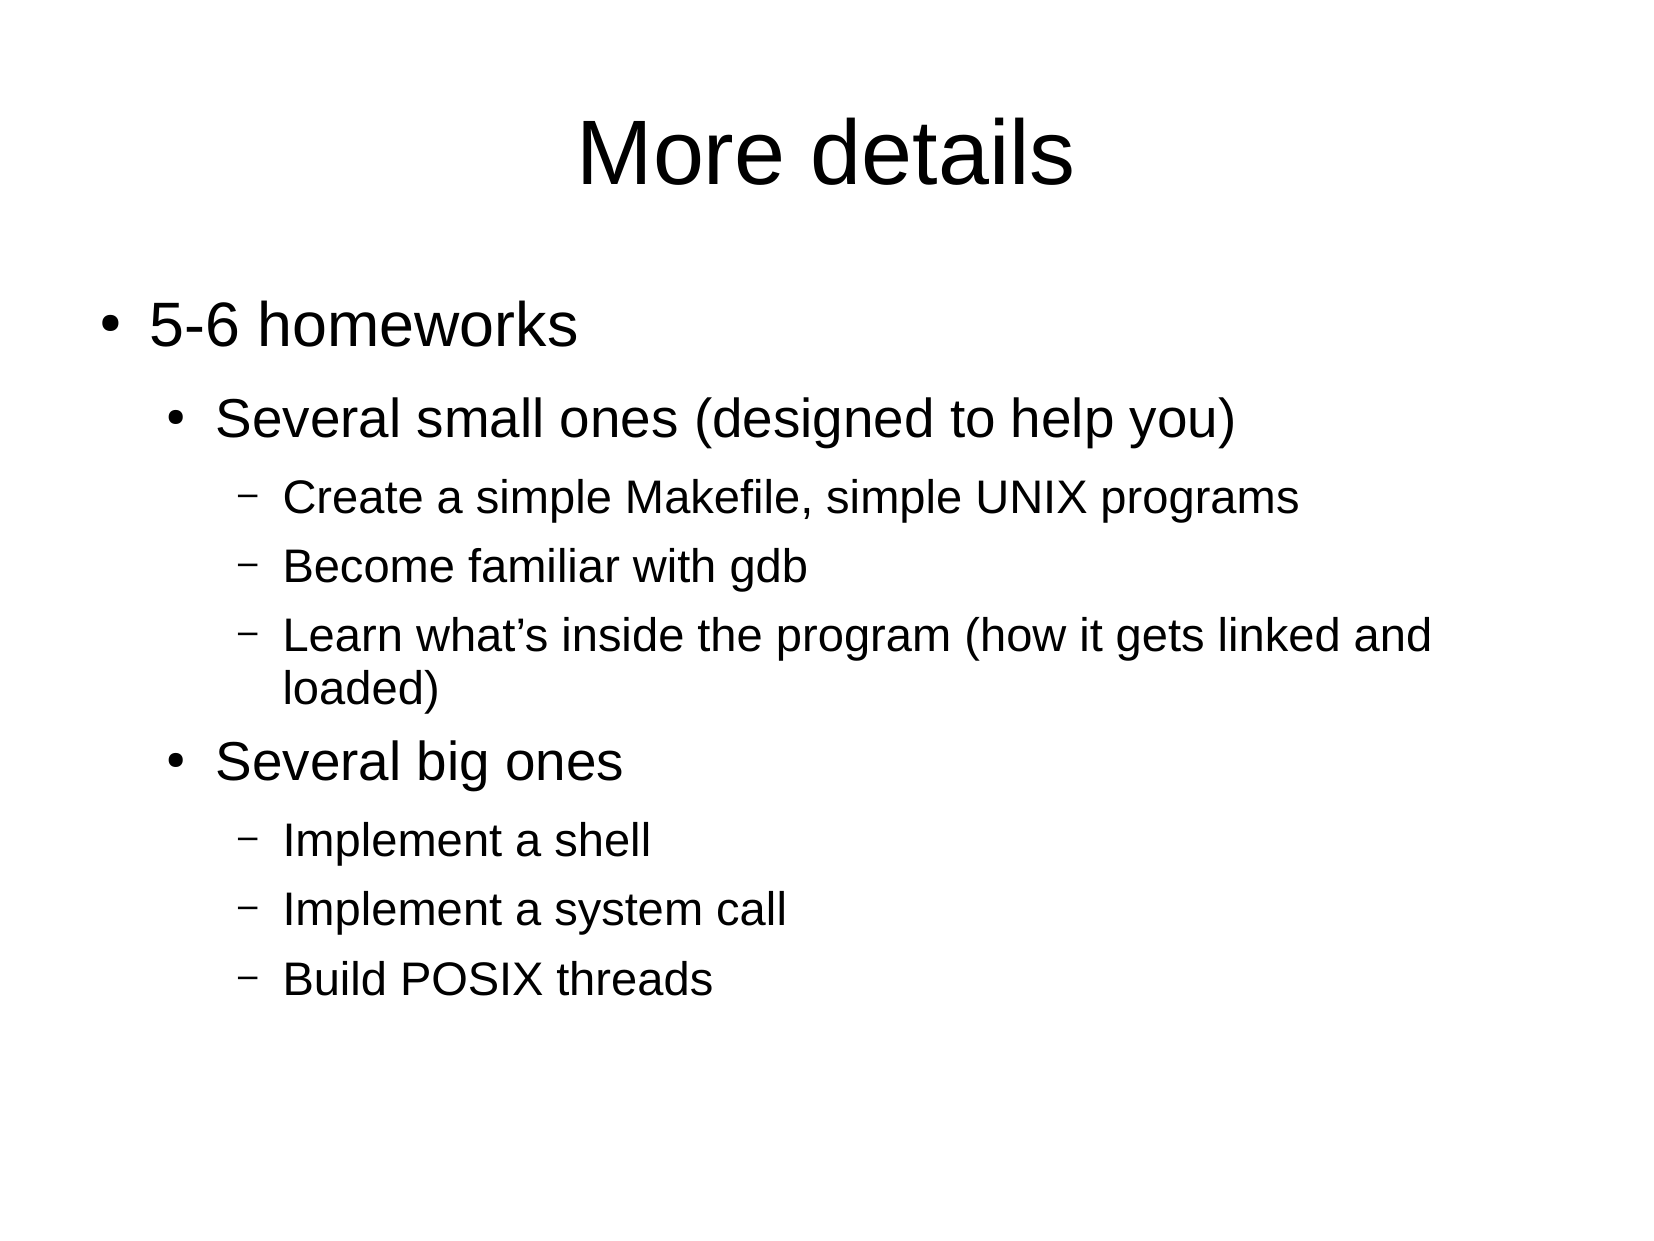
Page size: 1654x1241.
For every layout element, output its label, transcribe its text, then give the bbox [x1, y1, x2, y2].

list 5-6 homeworks Several small ones (designed to help you) Create a simple Makefile, simple UNIX programs Become familiar with gdb Learn what’s inside the program (how it gets linked and loaded) Several big ones Implement a shell Implement a system call Build POSIX threads [82, 290, 1571, 1010]
title More details [82, 49, 1571, 257]
